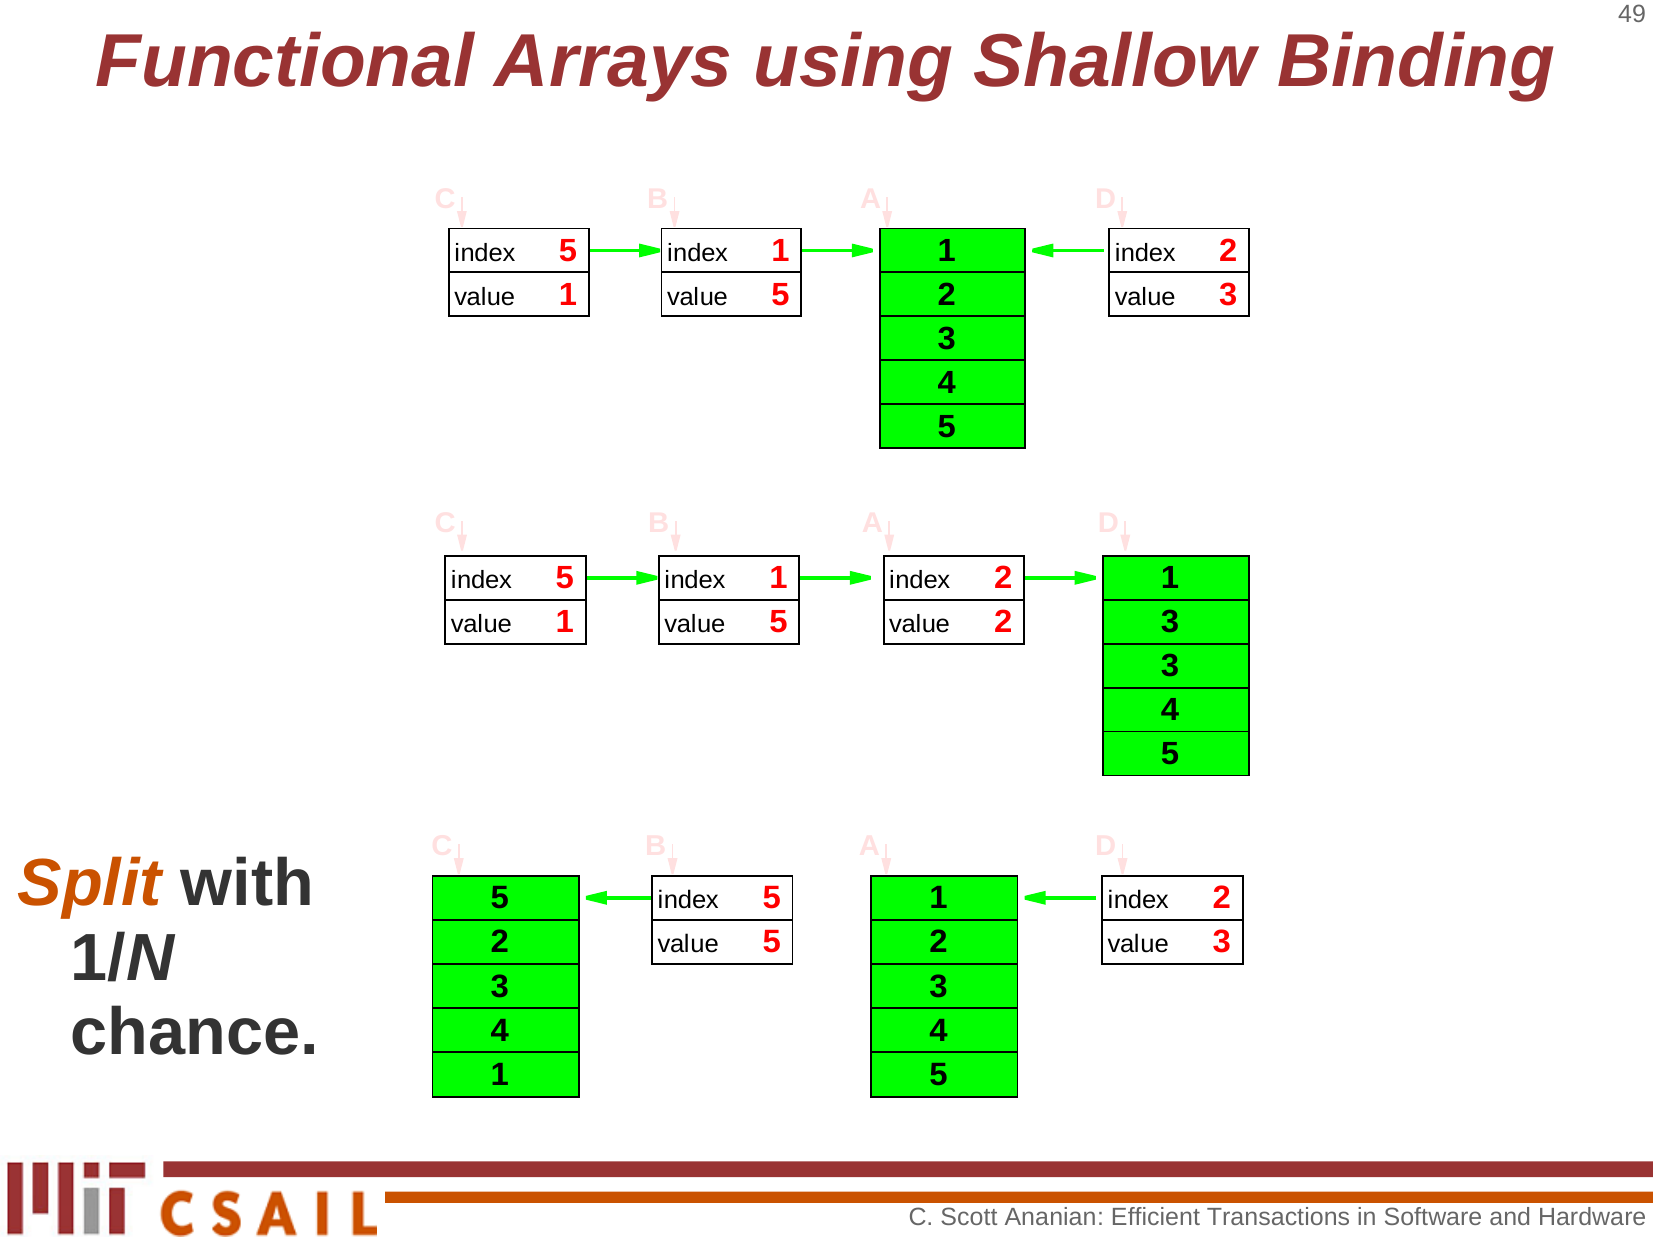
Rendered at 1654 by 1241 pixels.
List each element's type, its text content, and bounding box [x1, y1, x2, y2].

picture [421, 175, 1278, 476]
picture [415, 821, 1272, 1125]
list Split with 1/N chance. [0, 844, 384, 1133]
picture [421, 498, 1278, 804]
picture [0, 1155, 377, 1237]
title Functional Arrays using Shallow Binding [0, 0, 1653, 121]
